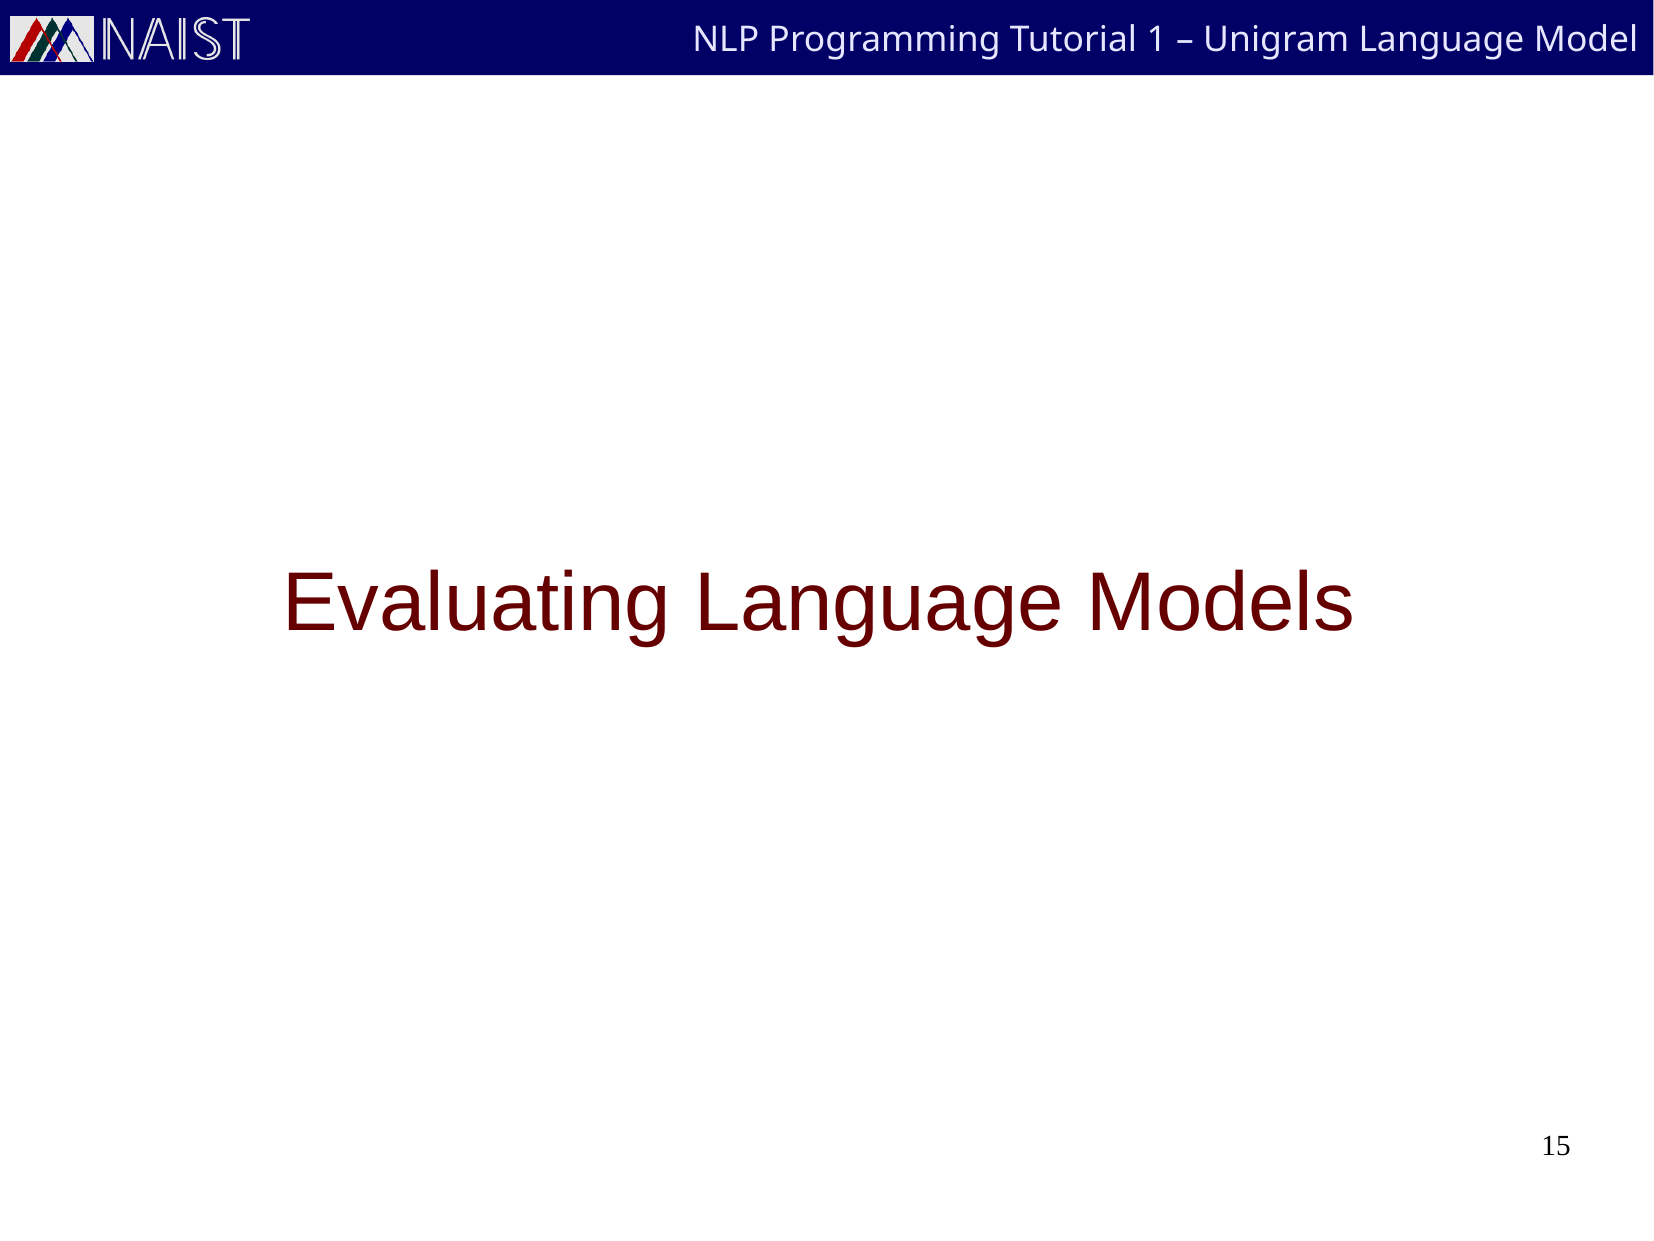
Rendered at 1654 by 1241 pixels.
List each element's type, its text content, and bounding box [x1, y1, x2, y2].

picture [10, 16, 94, 62]
title Evaluating Language Models [75, 506, 1564, 698]
picture [102, 17, 251, 60]
